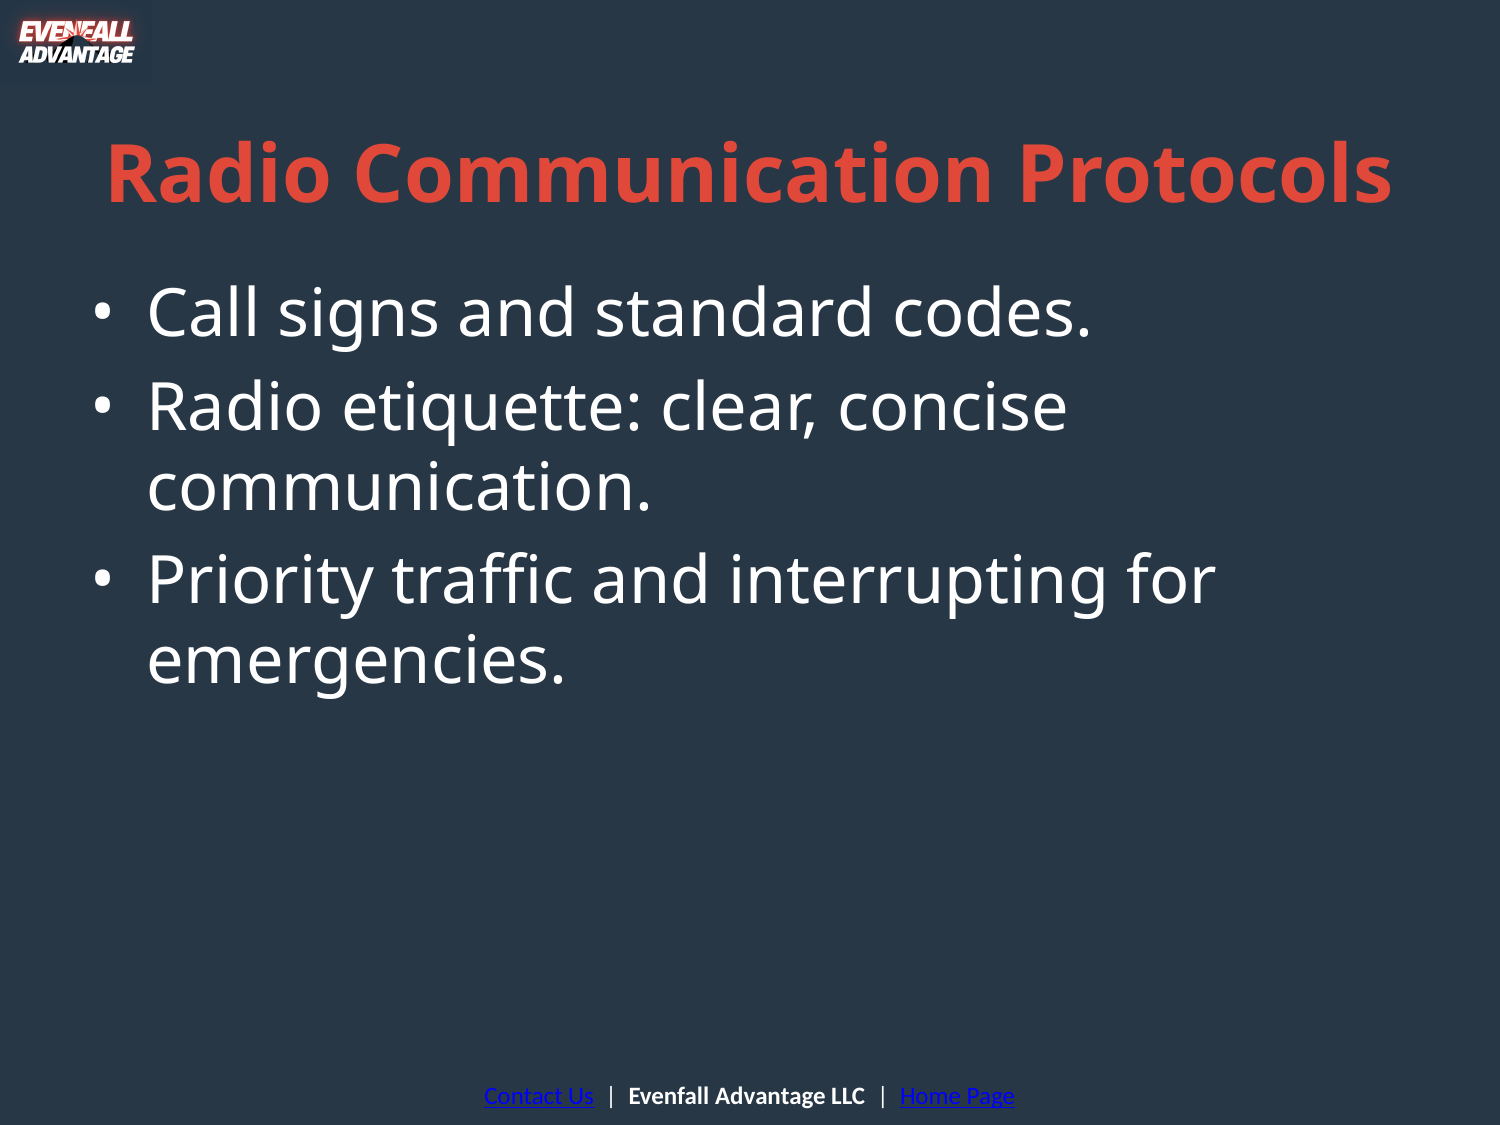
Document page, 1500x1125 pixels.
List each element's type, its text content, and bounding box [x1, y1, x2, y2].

title Radio Communication Protocols [75, 76, 1425, 262]
list Call signs and standard codes. Radio etiquette: clear, concise communication. Priority traffic and interrupting for emergencies. [75, 262, 1425, 1005]
picture [0, 0, 152, 83]
